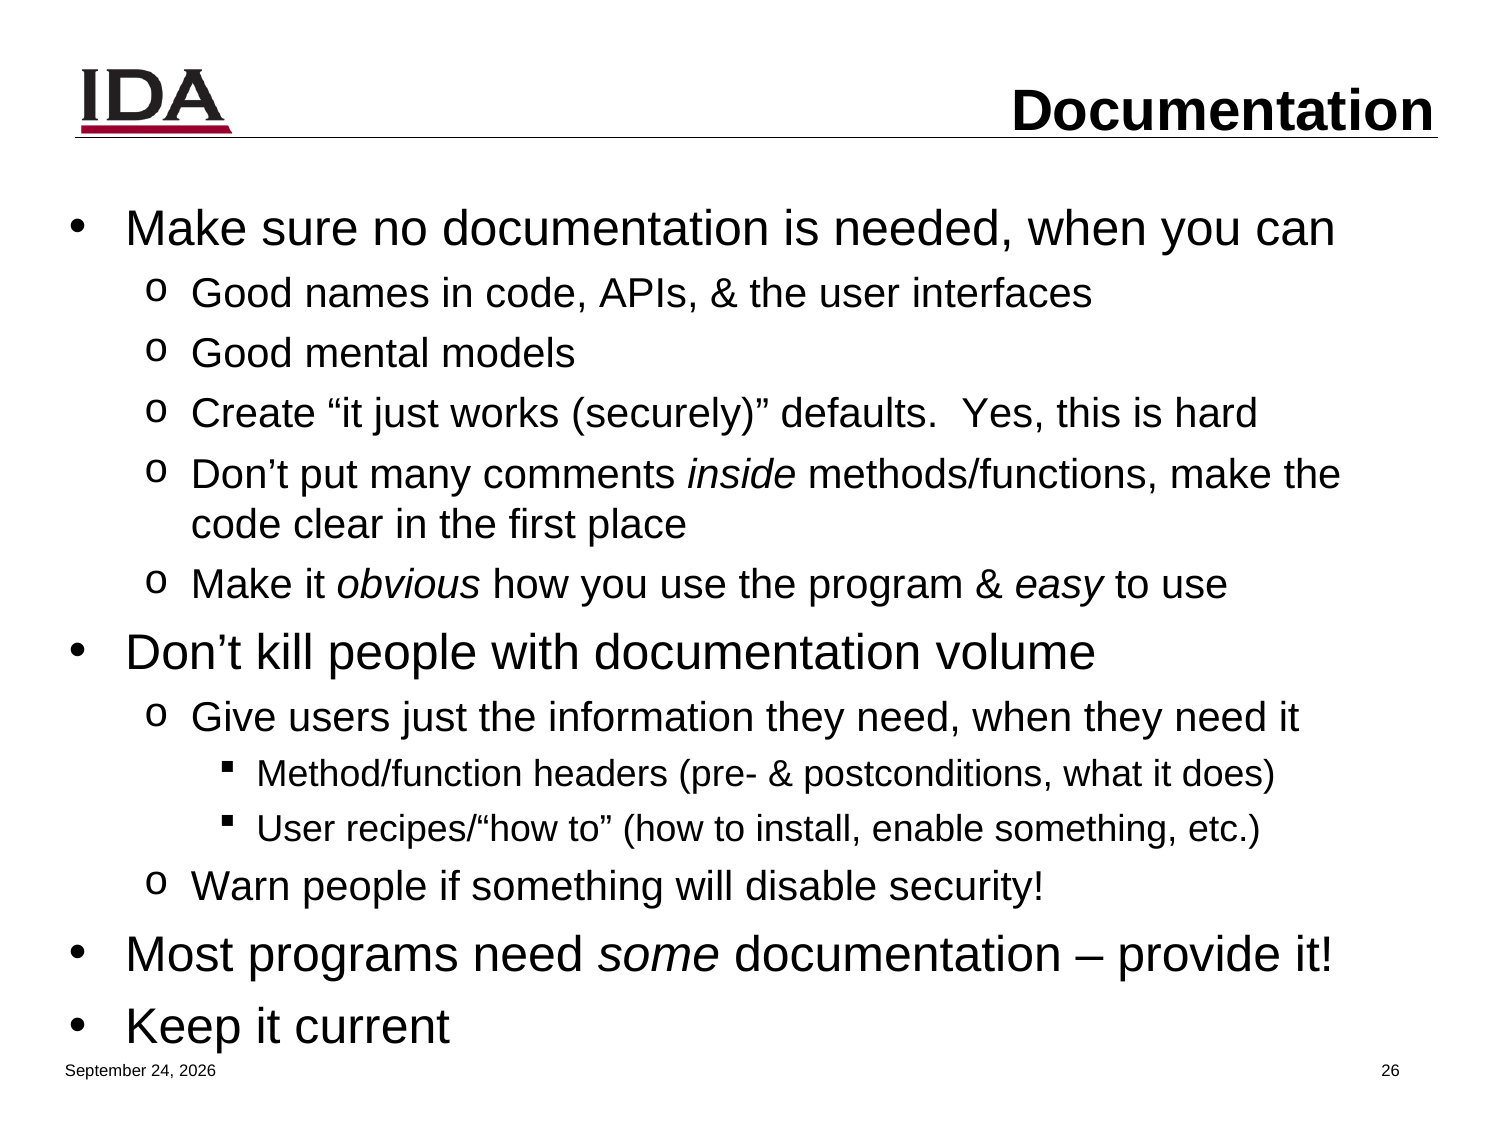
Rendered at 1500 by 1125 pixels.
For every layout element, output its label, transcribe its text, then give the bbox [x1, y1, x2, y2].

text_box <number> [1102, 1012, 1415, 1088]
picture [77, 65, 233, 138]
text_box November 9, 2011 [49, 1012, 363, 1088]
list Make sure no documentation is needed, when you can Good names in code, APIs, & the user interfaces Good mental models Create “it just works (securely)” defaults. Yes, this is hard Don’t put many comments inside methods/functions, make the code clear in the first place Make it obvious how you use the program & easy to use Don’t kill people with documentation volume Give users just the information they need, when they need it Method/function headers (pre- & postconditions, what it does) User recipes/“how to” (how to install, enable something, etc.) Warn people if something will disable security! Most programs need some documentation – provide it! Keep it current [53, 187, 1401, 1062]
title Documentation [425, 64, 1450, 150]
